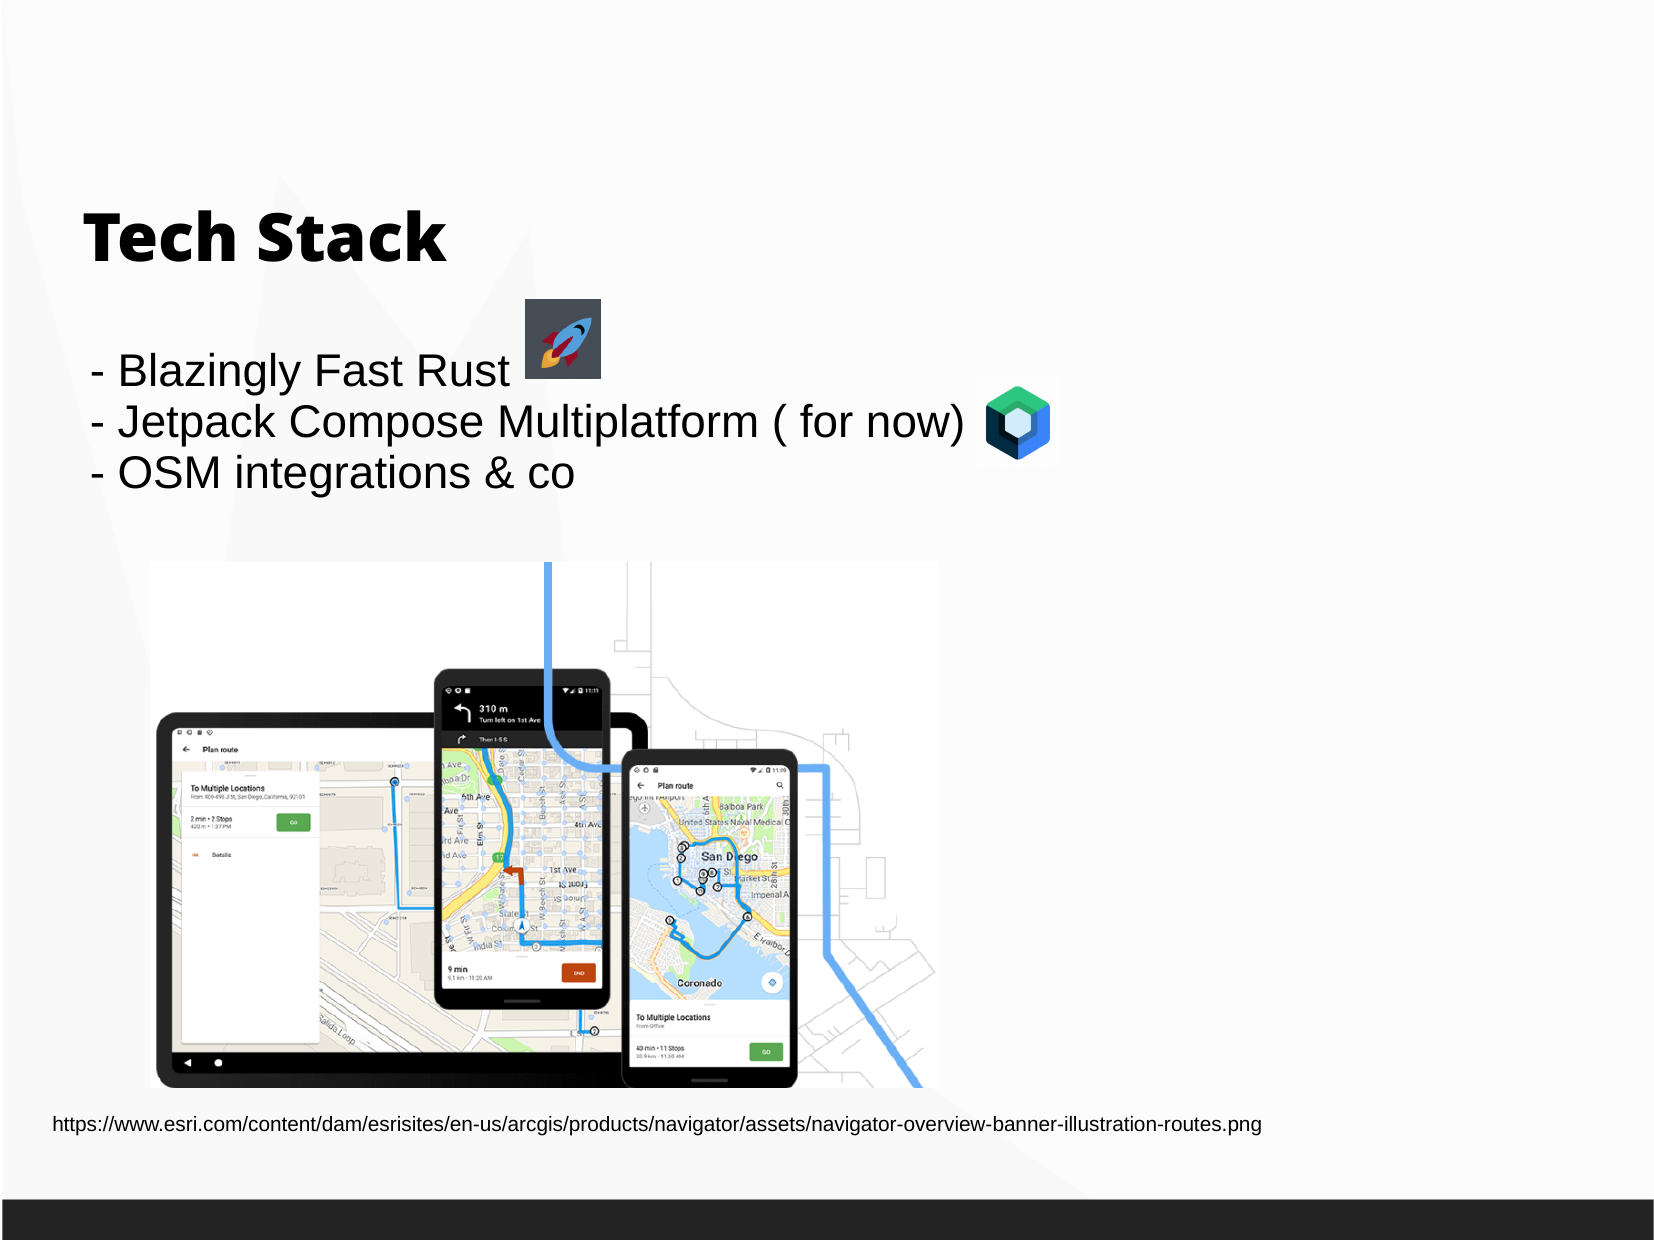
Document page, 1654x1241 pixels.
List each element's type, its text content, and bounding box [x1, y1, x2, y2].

title Tech Stack [82, 139, 1571, 332]
text_box https://www.esri.com/content/dam/esrisites/en-us/arcgis/products/navigator/assets/navigator-overview-banner-illustration-routes.png [37, 1105, 1438, 1201]
text_box - Blazingly Fast Rust - Jetpack Compose Multiplatform ( for now) - OSM integrations & co [75, 337, 981, 507]
picture [2, 0, 1654, 1241]
